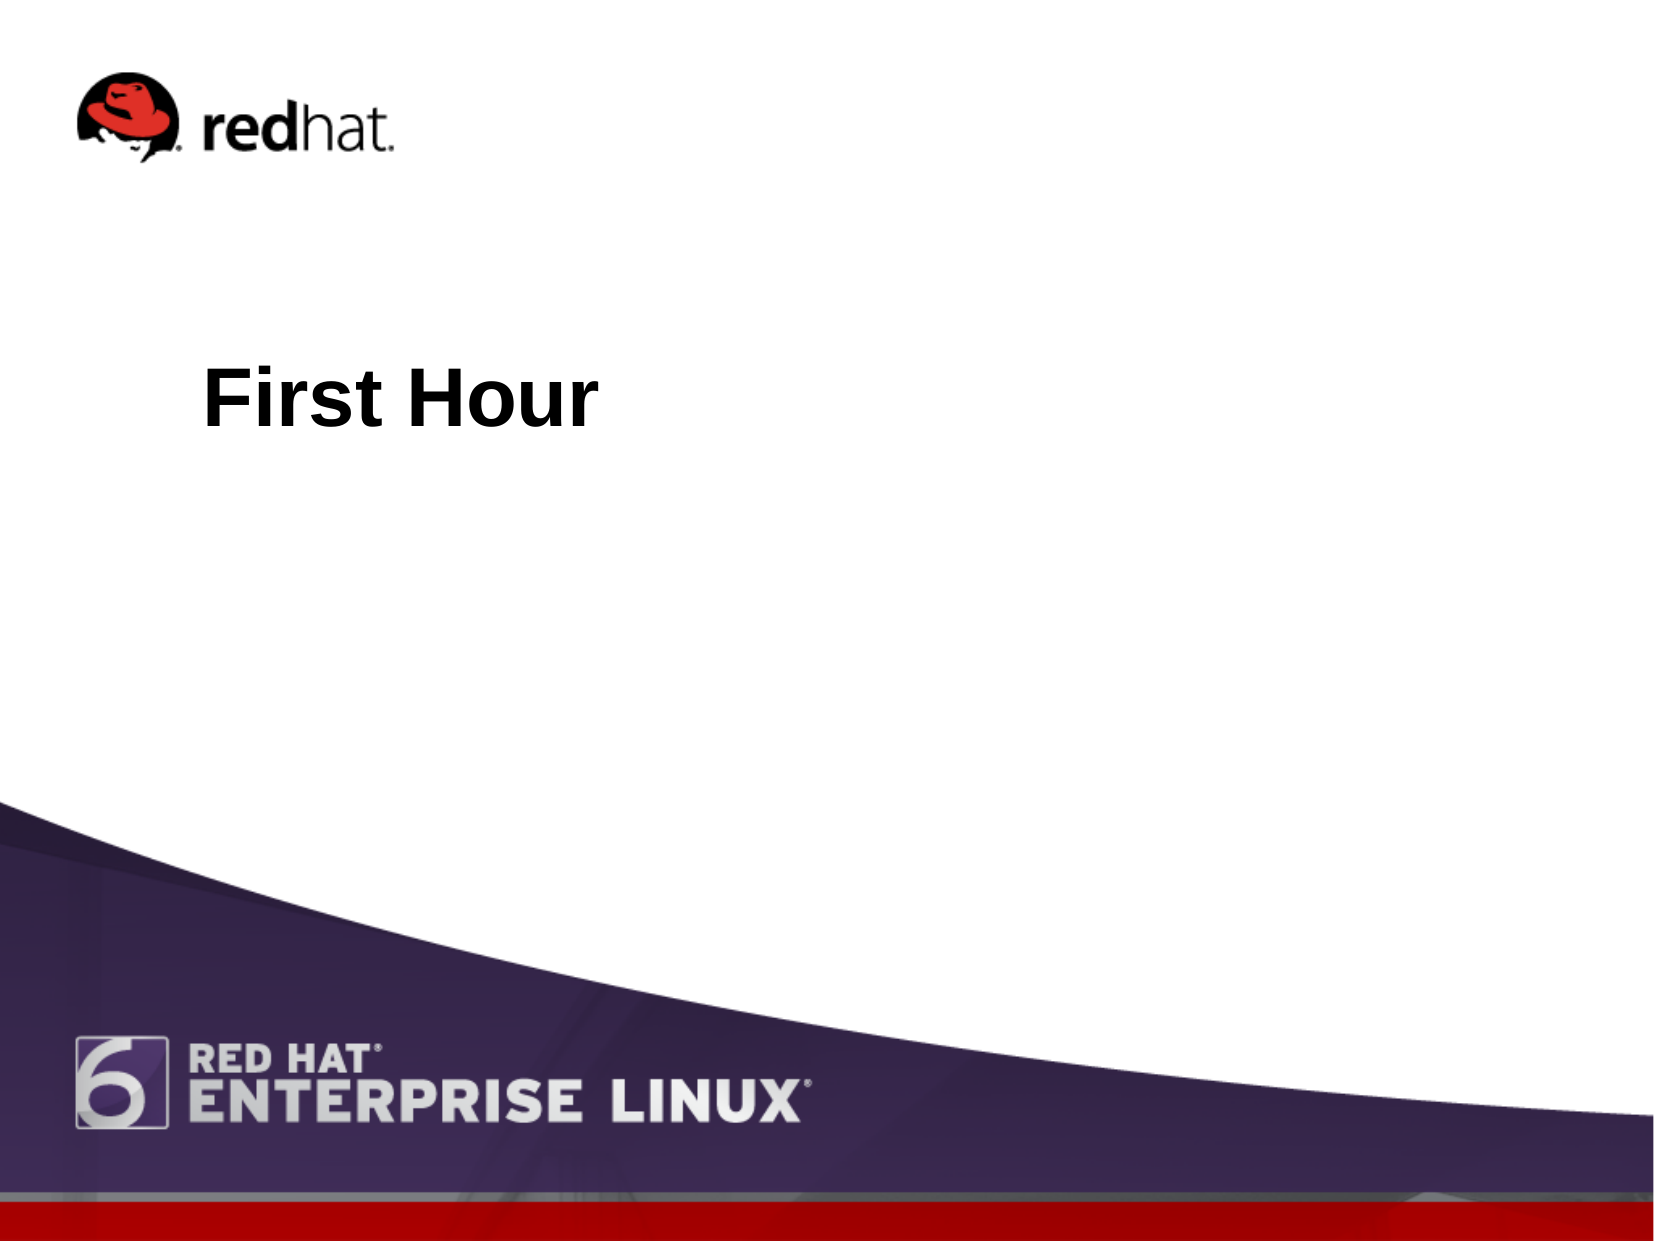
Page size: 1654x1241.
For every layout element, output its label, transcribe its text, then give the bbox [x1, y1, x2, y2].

text_box First Hour [187, 297, 1426, 518]
picture [0, 0, 1654, 1241]
